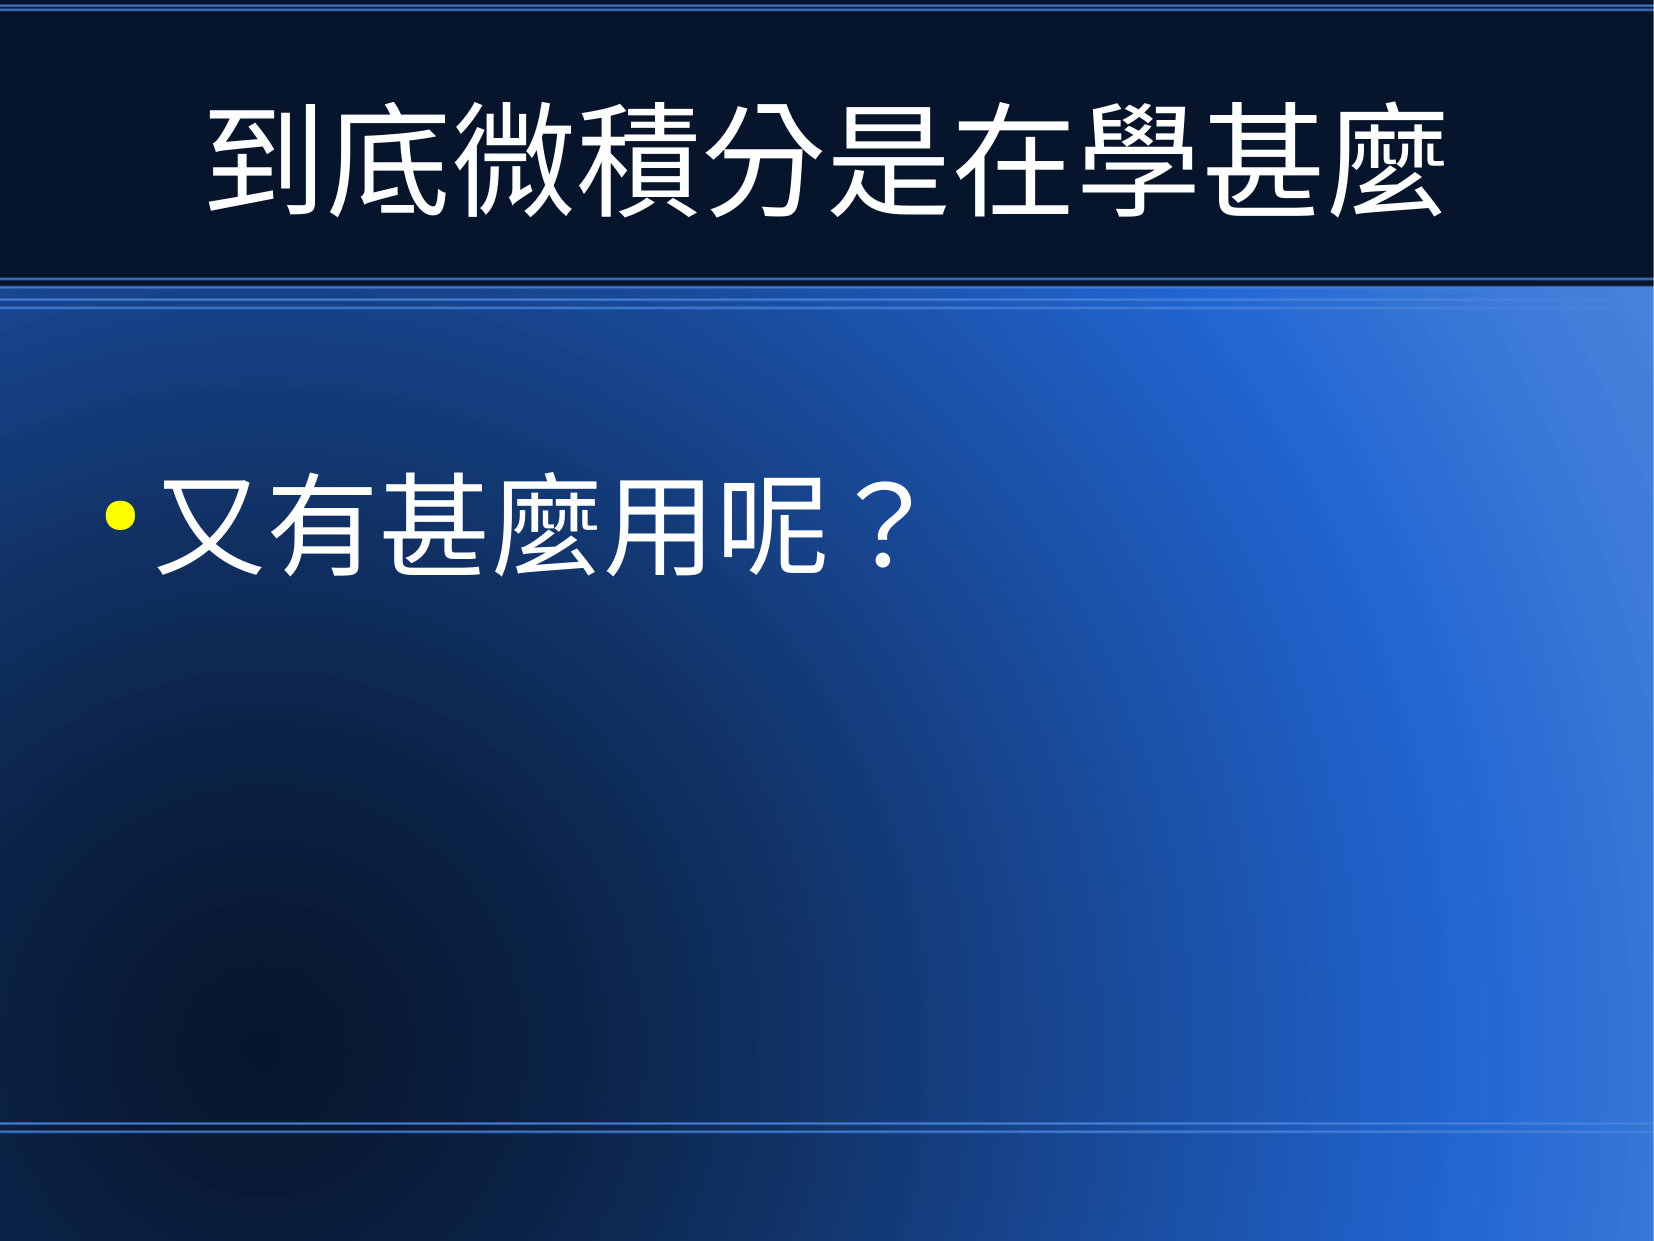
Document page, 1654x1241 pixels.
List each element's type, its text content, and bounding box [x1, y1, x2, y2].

picture [0, 0, 1654, 1241]
title 到底微積分是在學甚麼 [82, 49, 1571, 257]
list 又有甚麼用呢？ [82, 355, 1571, 1241]
